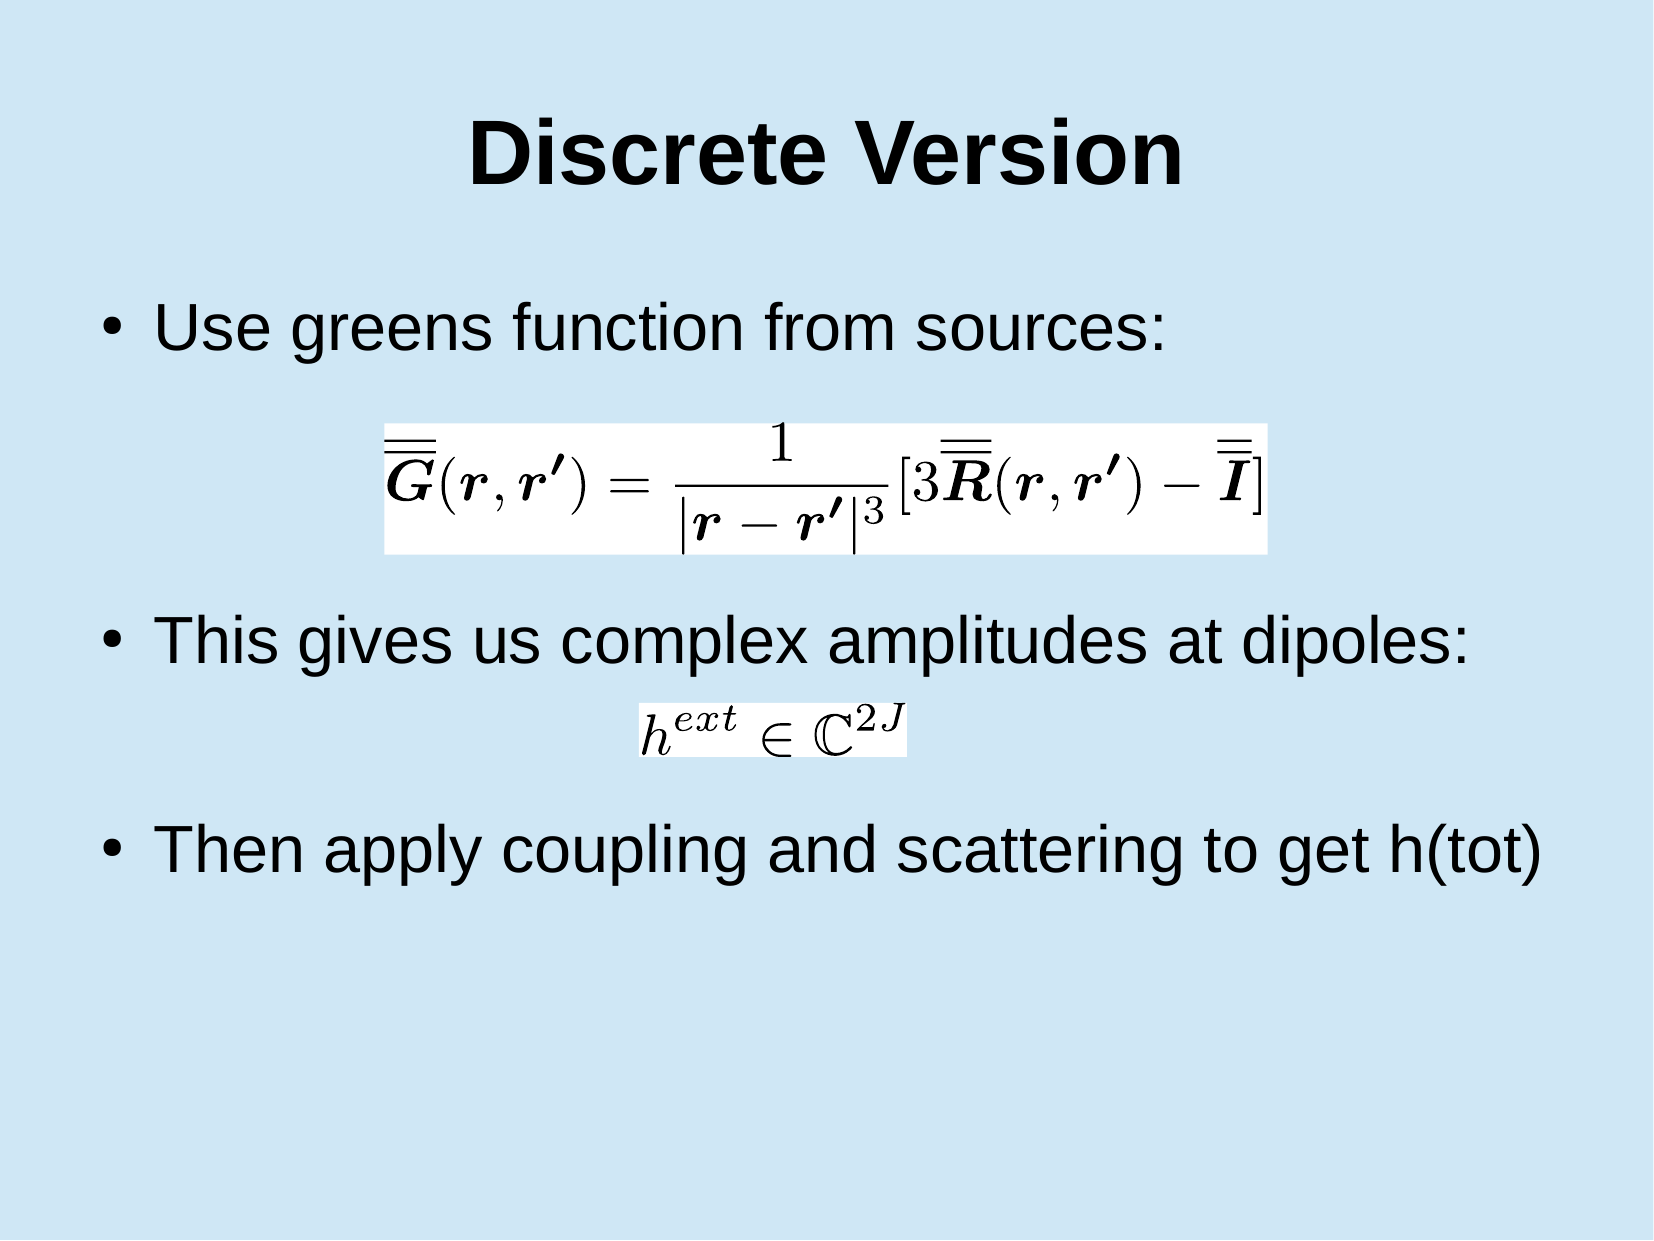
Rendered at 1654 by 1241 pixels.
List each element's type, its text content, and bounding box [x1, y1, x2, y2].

text_box [638, 702, 907, 757]
list Use greens function from sources: This gives us complex amplitudes at dipoles: Then apply coupling and scattering to get h(tot) [82, 290, 1571, 1010]
text_box [384, 422, 1268, 555]
title Discrete Version [82, 49, 1571, 257]
